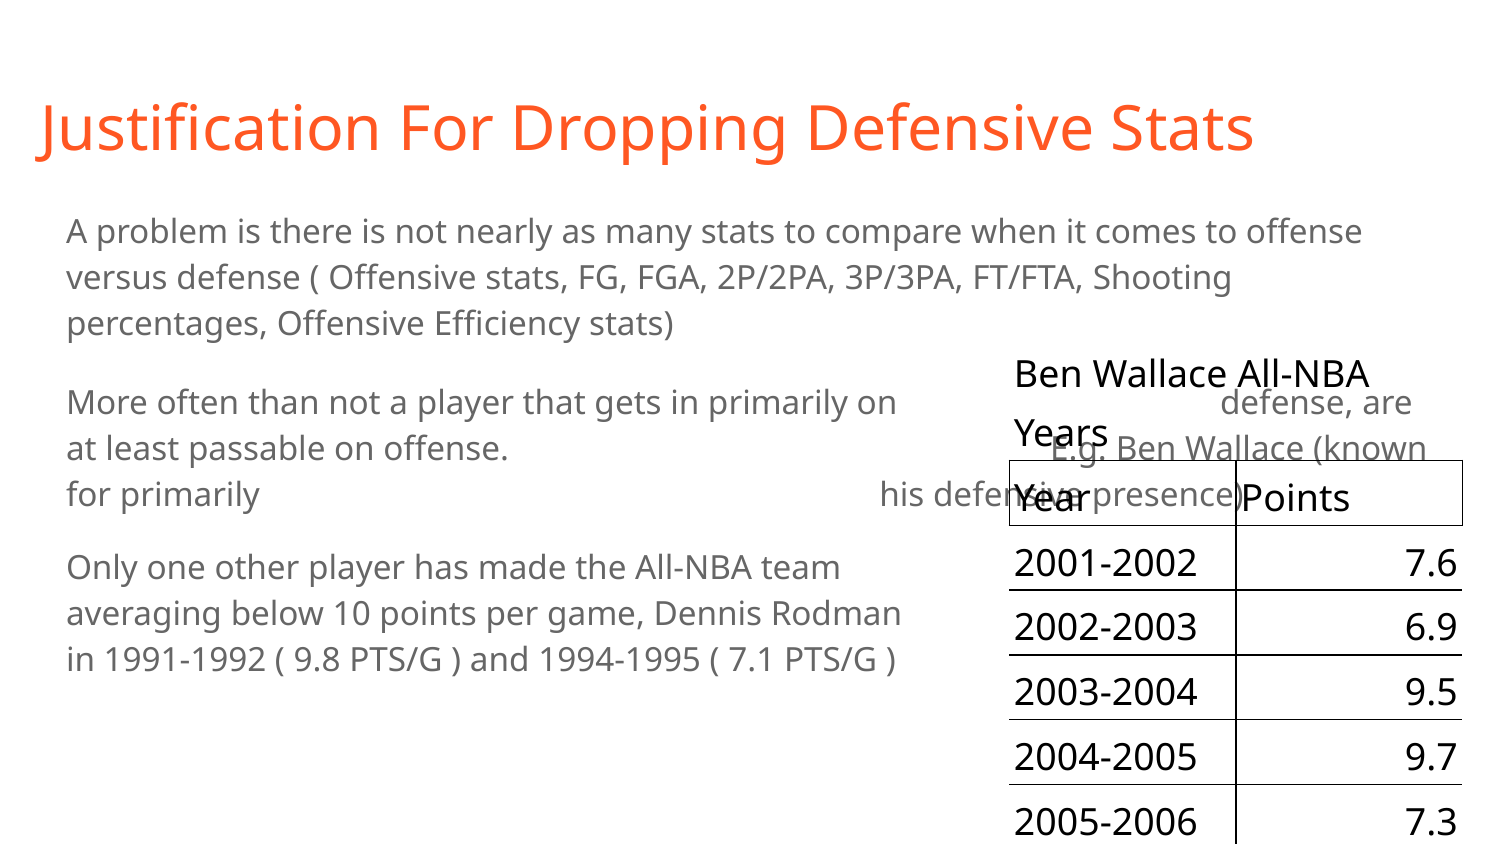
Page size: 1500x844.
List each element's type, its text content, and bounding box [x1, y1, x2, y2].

title Justification For Dropping Defensive Stats [25, 72, 1475, 167]
list A problem is there is not nearly as many stats to compare when it comes to offense versus defense ( Offensive stats, FG, FGA, 2P/2PA, 3P/3PA, FT/FTA, Shooting percentages, Offensive Efficiency stats) More often than not a player that gets in primarily on defense, are at least passable on offense. E.g. Ben Wallace (known for primarily his defensive presence) Only one other player has made the All-NBA team averaging below 10 points per game, Dennis Rodman in 1991-1992 ( 9.8 PTS/G ) and 1994-1995 ( 7.1 PTS/G ) [51, 189, 1449, 815]
table_cell 6.9 [1237, 591, 1462, 654]
table_cell 9.5 [1237, 656, 1462, 719]
table_cell Year [1010, 461, 1235, 525]
table_cell 2002-2003 [1009, 591, 1235, 654]
table_cell 7.3 [1237, 785, 1462, 844]
table_cell Points [1237, 461, 1462, 525]
table_cell 2003-2004 [1009, 656, 1235, 719]
table_header Ben Wallace All-NBA Years [1009, 337, 1462, 460]
table_cell 2001-2002 [1009, 526, 1235, 589]
table_cell 7.6 [1237, 526, 1462, 589]
table_cell 9.7 [1237, 720, 1462, 784]
table_cell 2004-2005 [1009, 720, 1235, 784]
table_cell 2005-2006 [1009, 785, 1235, 844]
